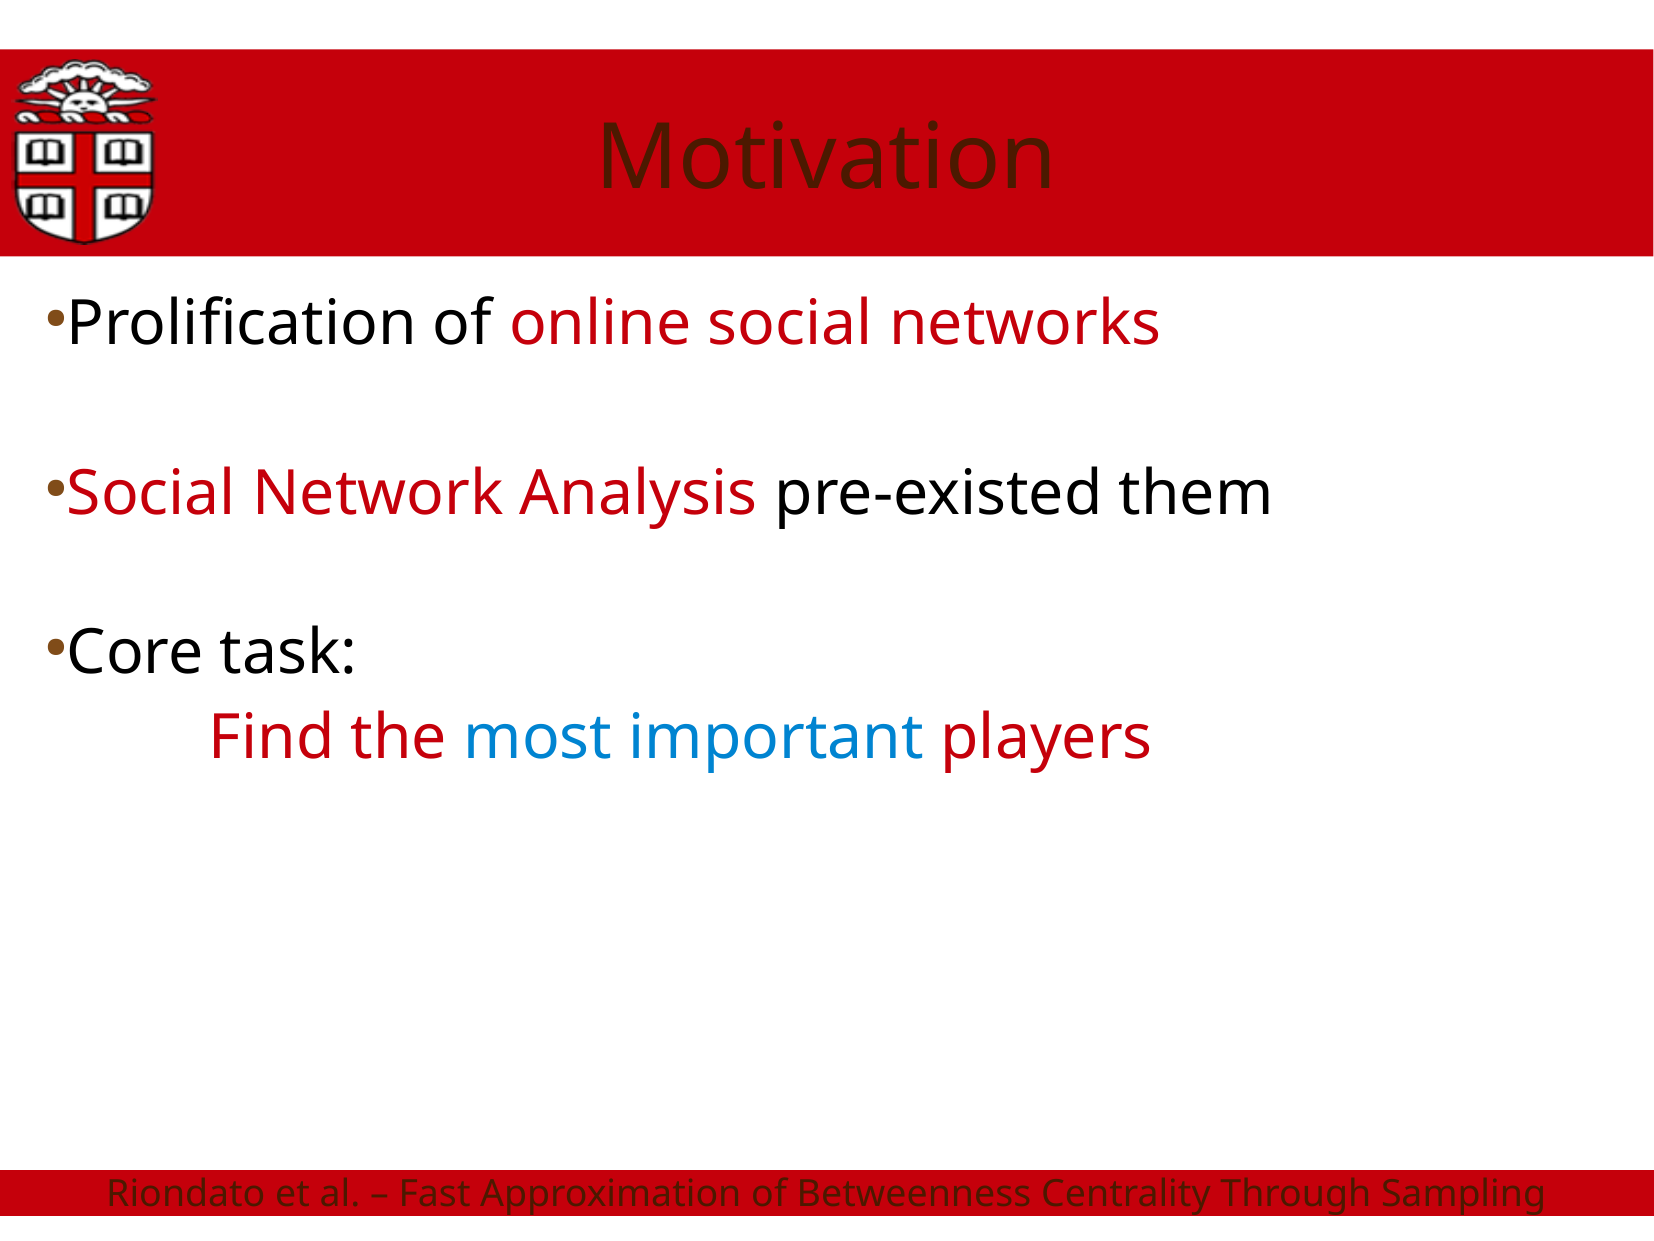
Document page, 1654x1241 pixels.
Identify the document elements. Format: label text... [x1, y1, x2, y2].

text_box Riondato et al. – Fast Approximation of Betweenness Centrality Through Sampling [0, 1170, 1654, 1216]
title Motivation [0, 49, 1654, 257]
text_box Prolification of online social networks Social Network Analysis pre-existed them Core task: Find the most important players [30, 270, 1621, 1170]
picture [11, 59, 158, 245]
